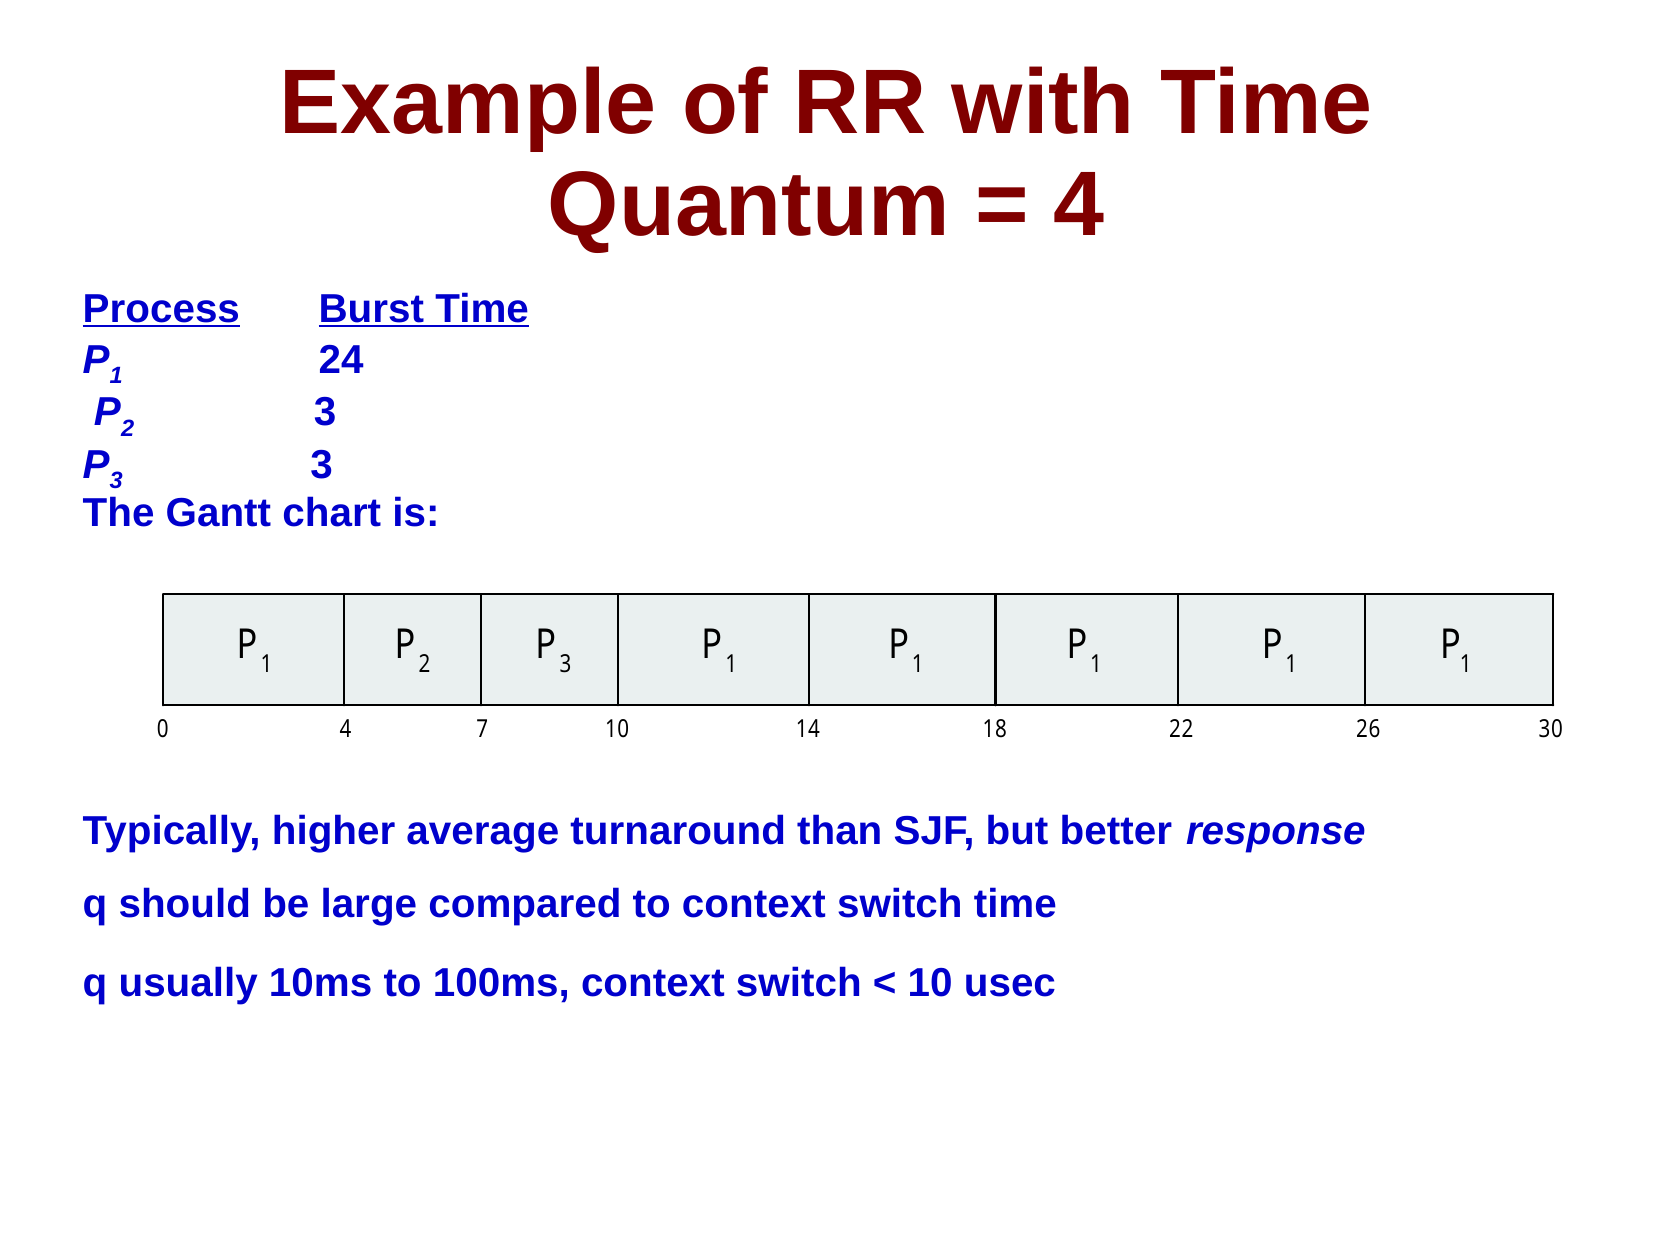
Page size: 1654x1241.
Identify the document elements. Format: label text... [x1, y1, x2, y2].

title Example of RR with Time Quantum = 4 [82, 49, 1571, 257]
list Process Burst Time P1 24 P2 3 P3 3 The Gantt chart is: Typically, higher average turnaround than SJF, but better response q should be large compared to context switch time q usually 10ms to 100ms, context switch < 10 usec [82, 290, 1571, 1010]
picture [153, 579, 1568, 745]
